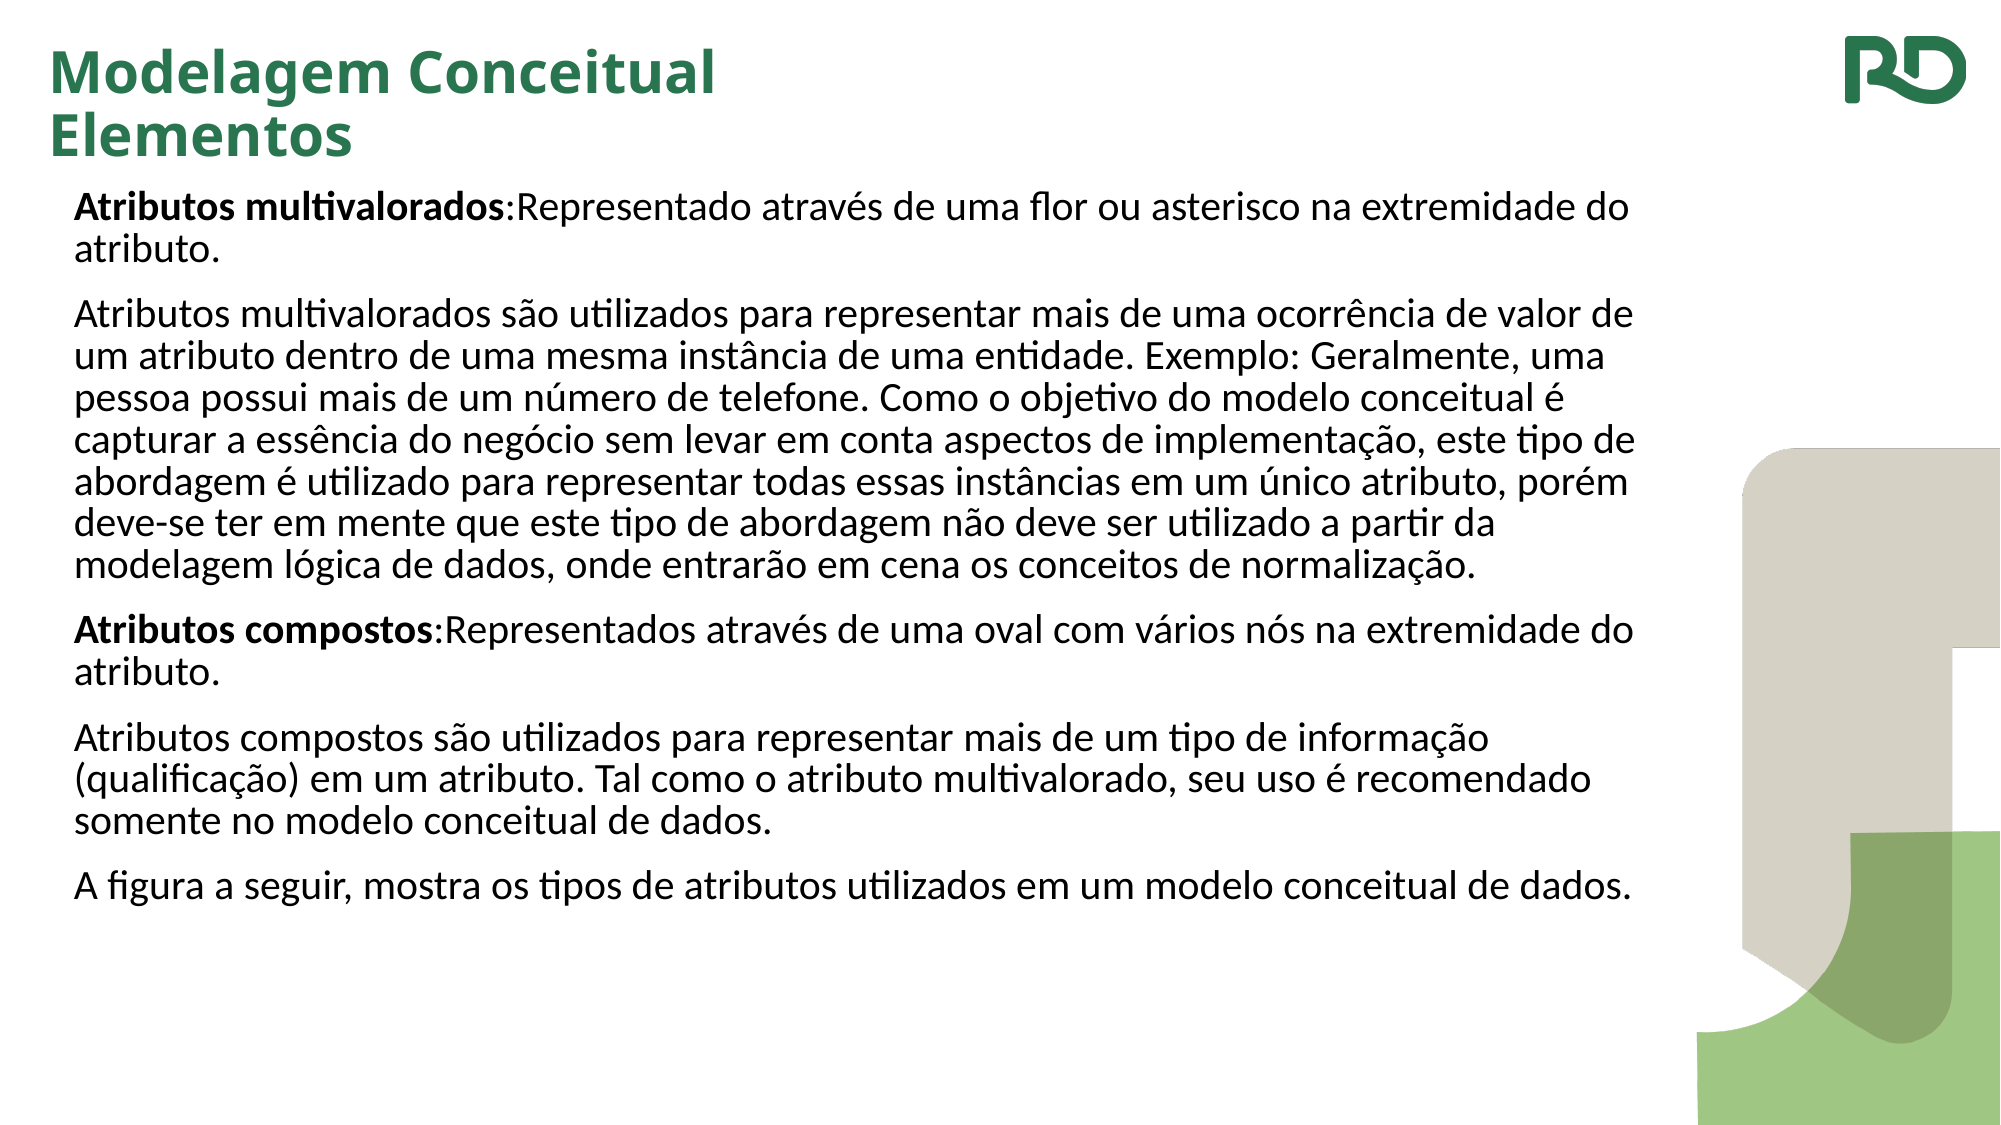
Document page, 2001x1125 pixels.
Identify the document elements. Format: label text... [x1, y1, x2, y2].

text_box Atributos multivalorados:Representado através de uma flor ou asterisco na extremidade do atributo. Atributos multivalorados são utilizados para representar mais de uma ocorrência de valor de um atributo dentro de uma mesma instância de uma entidade. Exemplo: Geralmente, uma pessoa possui mais de um número de telefone. Como o objetivo do modelo conceitual é capturar a essência do negócio sem levar em conta aspectos de implementação, este tipo de abordagem é utilizado para representar todas essas instâncias em um único atributo, porém deve-se ter em mente que este tipo de abordagem não deve ser utilizado a partir da modelagem lógica de dados, onde entrarão em cena os conceitos de normalização. Atributos compostos:Representados através de uma oval com vários nós na extremidade do atributo. Atributos compostos são utilizados para representar mais de um tipo de informação (qualificação) em um atributo. Tal como o atributo multivalorado, seu uso é recomendado somente no modelo conceitual de dados. A figura a seguir, mostra os tipos de atributos utilizados em um modelo conceitual de dados. [59, 182, 1666, 918]
picture [1683, 416, 2000, 1125]
text_box Modelagem Conceitual Elementos [33, 35, 1477, 180]
